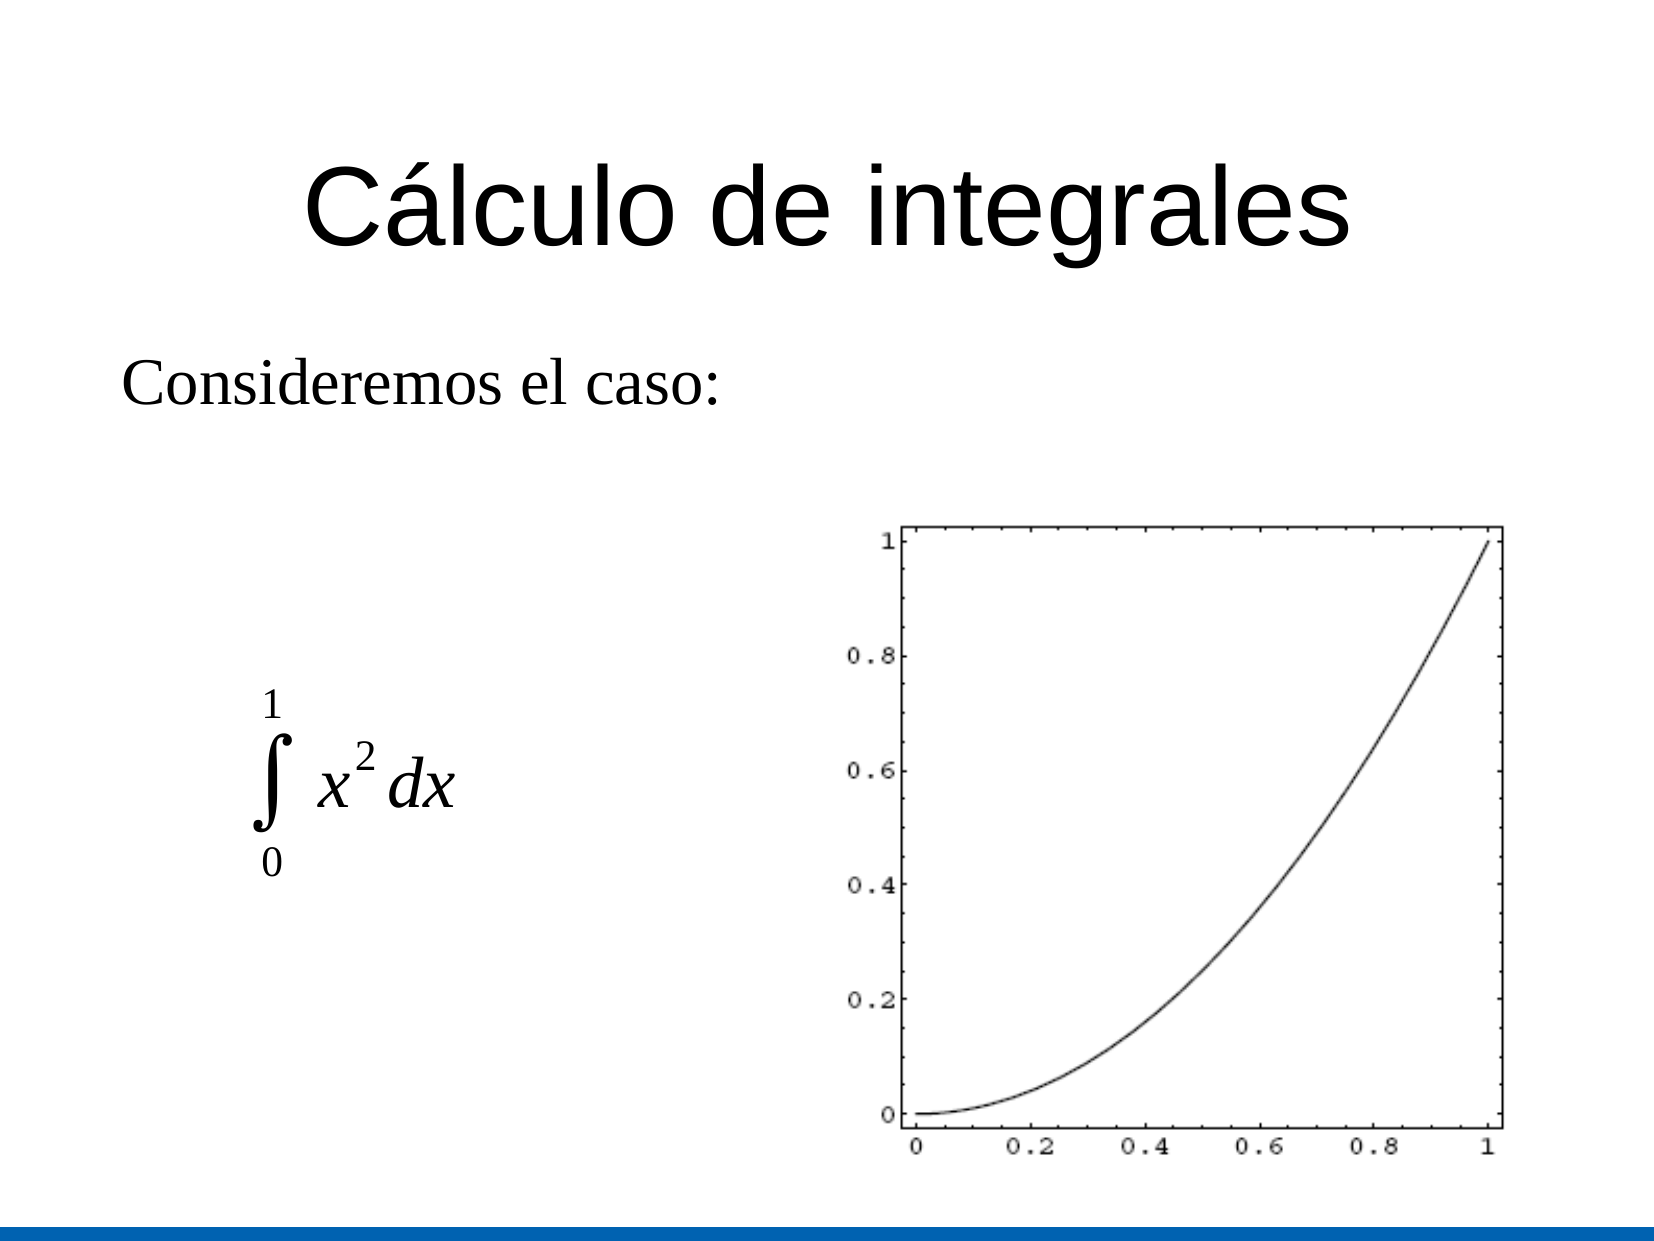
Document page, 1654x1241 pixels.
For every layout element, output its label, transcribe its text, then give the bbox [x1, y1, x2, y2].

chart [236, 679, 462, 886]
list Consideremos el caso: [121, 344, 1534, 473]
picture [826, 514, 1573, 1182]
title Cálculo de integrales [121, 110, 1534, 303]
